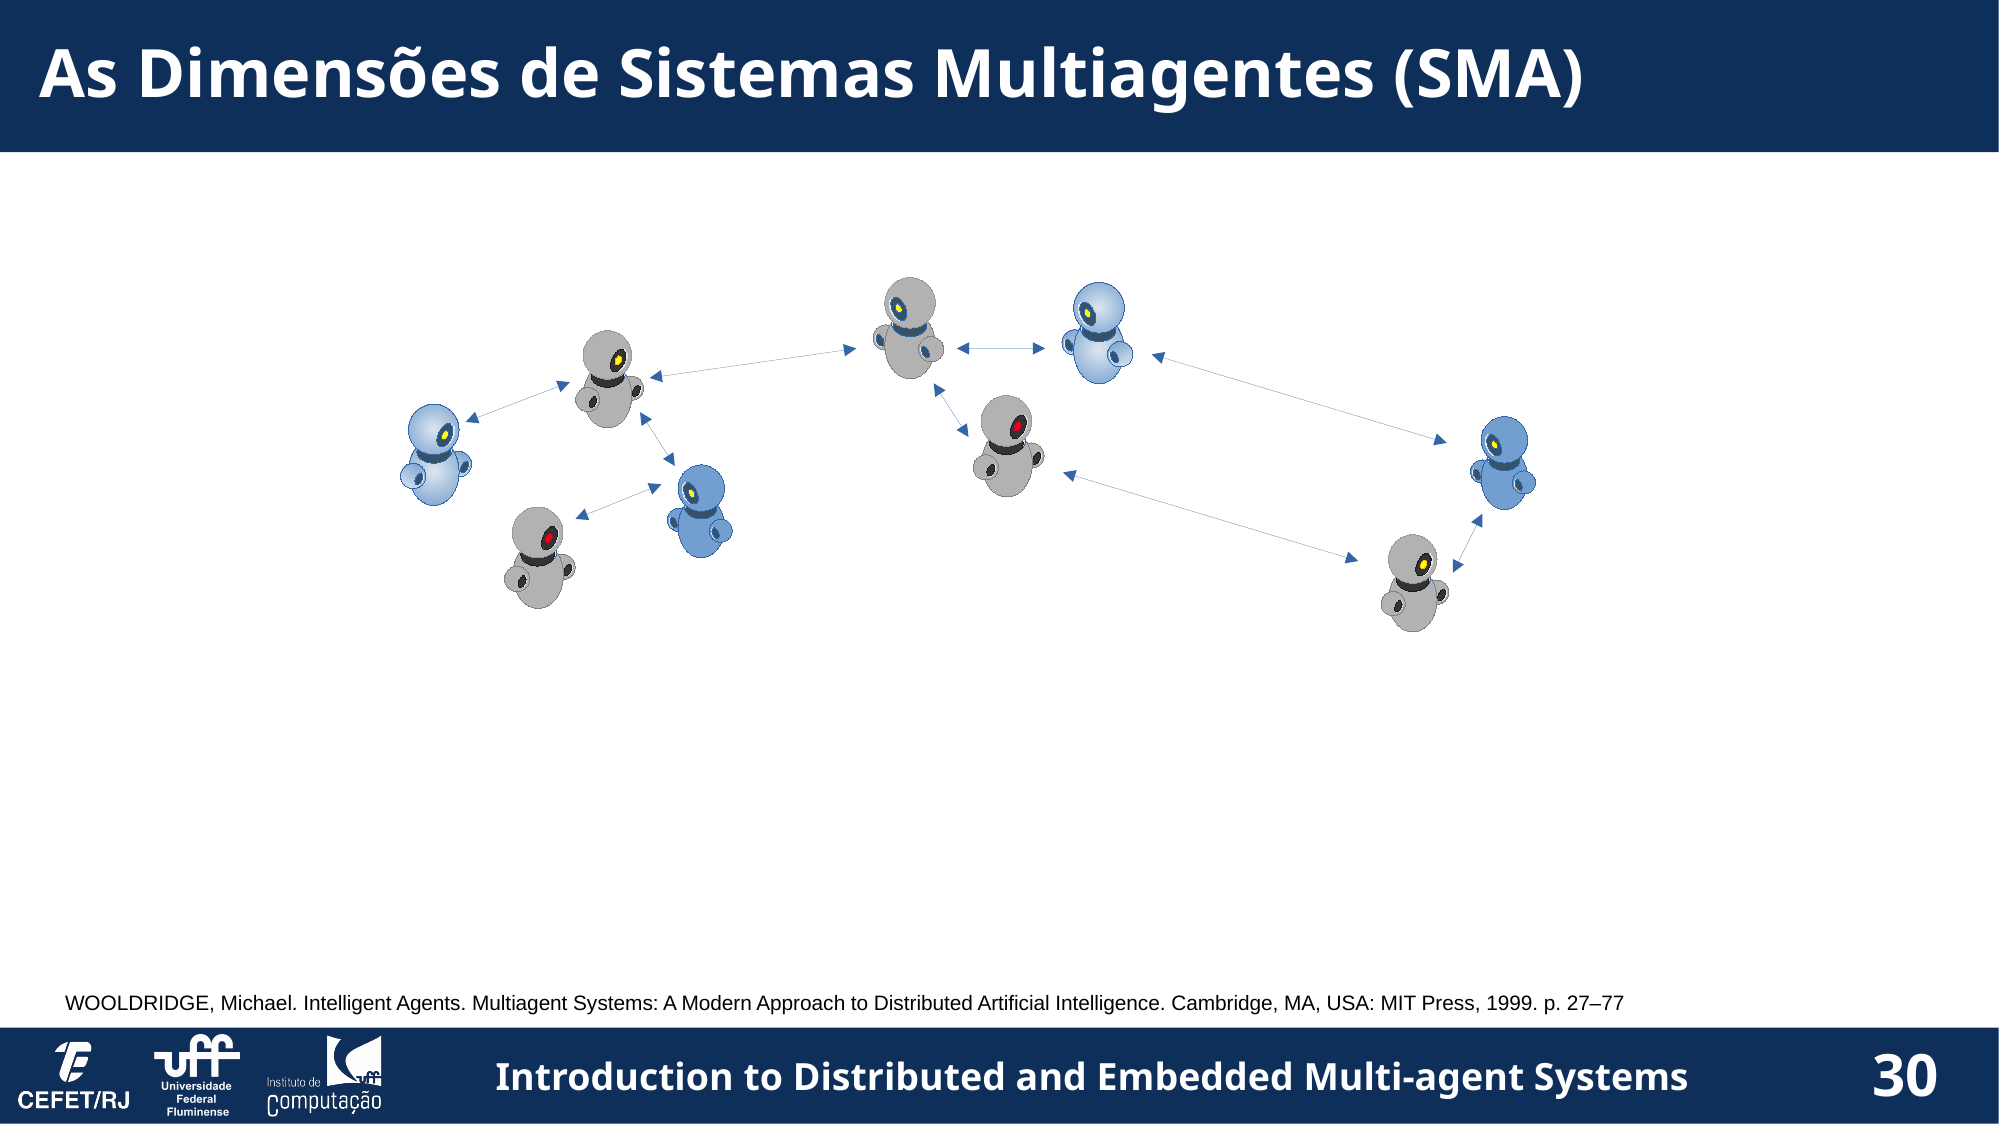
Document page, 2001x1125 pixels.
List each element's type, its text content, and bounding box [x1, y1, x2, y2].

text_box [575, 330, 644, 428]
picture [18, 1021, 129, 1125]
text_box [400, 404, 472, 506]
text_box [1381, 534, 1449, 632]
text_box [1470, 416, 1536, 510]
text_box WOOLDRIDGE, Michael. Intelligent Agents. Multiagent Systems: A Modern Approach to Distributed Artificial Intelligence. Cambridge, MA, USA: MIT Press, 1999. p. 27–77 [50, 982, 1969, 1023]
text_box As Dimensões de Sistemas Multiagentes (SMA) [25, 23, 1999, 119]
text_box [973, 395, 1045, 497]
picture [153, 1033, 241, 1121]
text_box [873, 277, 944, 379]
text_box [504, 507, 576, 609]
text_box [667, 464, 733, 558]
text_box [1061, 282, 1133, 384]
picture [265, 1033, 383, 1117]
